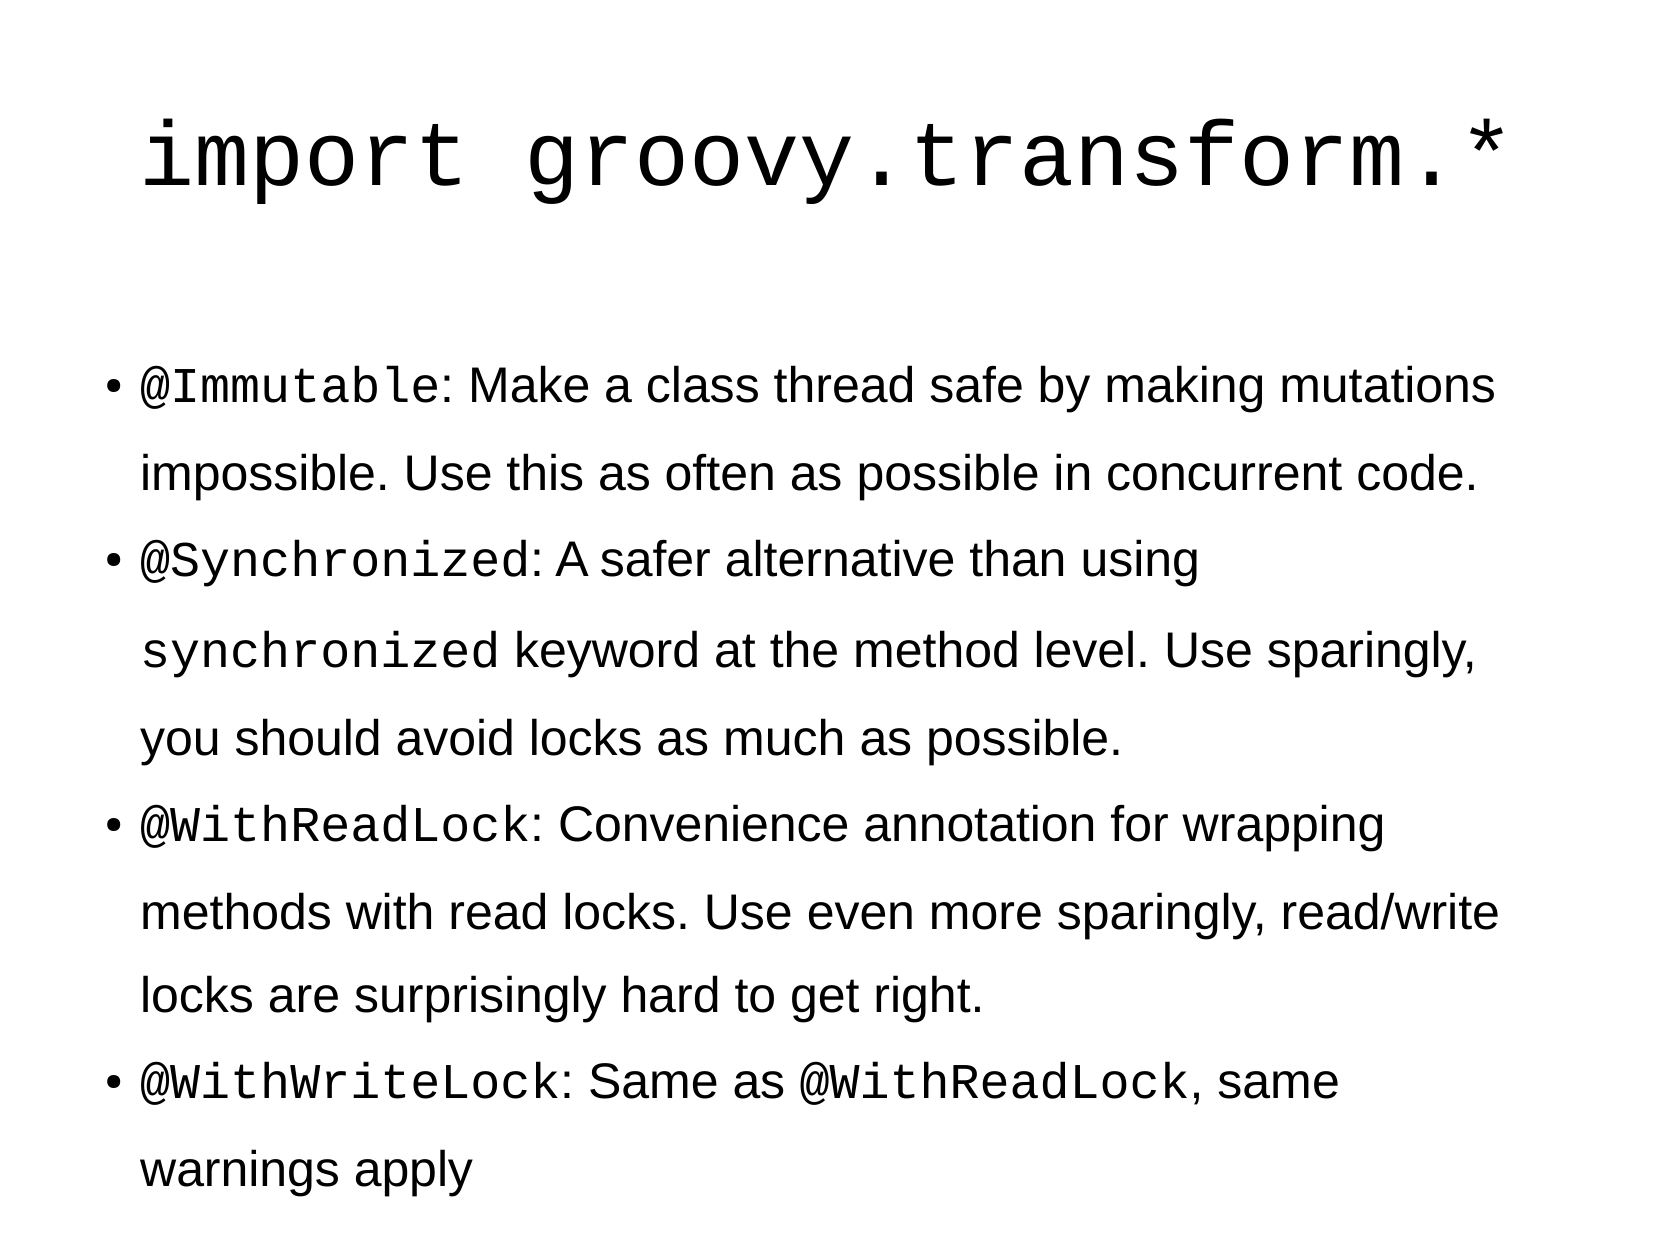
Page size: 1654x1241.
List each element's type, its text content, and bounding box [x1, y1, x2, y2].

title import groovy.transform.* [82, 57, 1571, 265]
text_box @Immutable: Make a class thread safe by making mutations impossible. Use this as often as possible in concurrent code. @Synchronized: A safer alternative than using synchronized keyword at the method level. Use sparingly, you should avoid locks as much as possible. @WithReadLock: Convenience annotation for wrapping methods with read locks. Use even more sparingly, read/write locks are surprisingly hard to get right. @WithWriteLock: Same as @WithReadLock, same warnings apply [90, 320, 1561, 1172]
